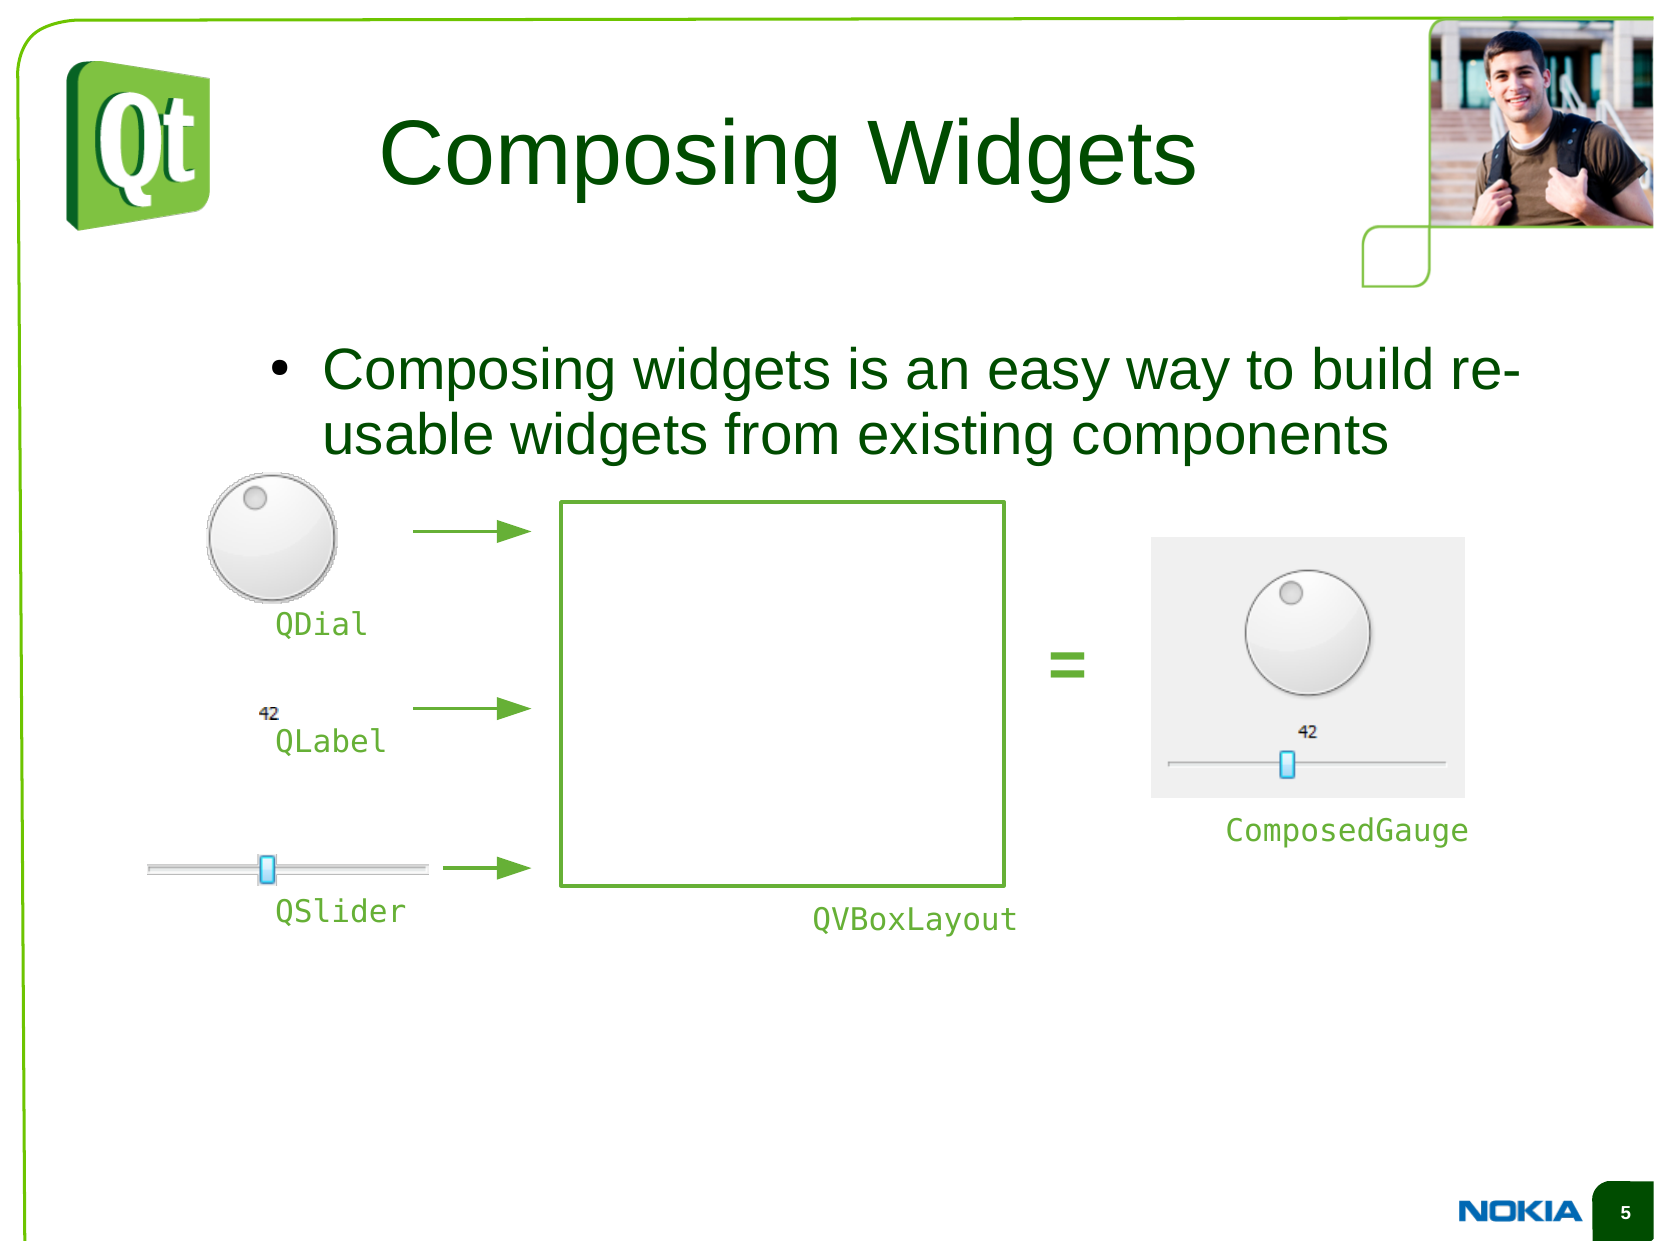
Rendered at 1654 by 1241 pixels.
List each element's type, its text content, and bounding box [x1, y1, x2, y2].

picture [147, 854, 429, 886]
title Composing Widgets [251, 49, 1327, 257]
text_box = [1033, 620, 1093, 710]
picture [1459, 1200, 1583, 1222]
picture [206, 472, 338, 604]
picture [1151, 537, 1465, 798]
text_box QDial [260, 598, 384, 650]
text_box QLabel [260, 716, 403, 768]
picture [66, 61, 210, 231]
picture [1338, 7, 1654, 308]
picture [259, 707, 279, 720]
text_box QVBoxLayout [797, 893, 1034, 945]
text_box QSlider [260, 885, 422, 937]
list Composing widgets is an easy way to build re-usable widgets from existing components [251, 336, 1571, 1156]
text_box ComposedGauge [1210, 805, 1485, 857]
